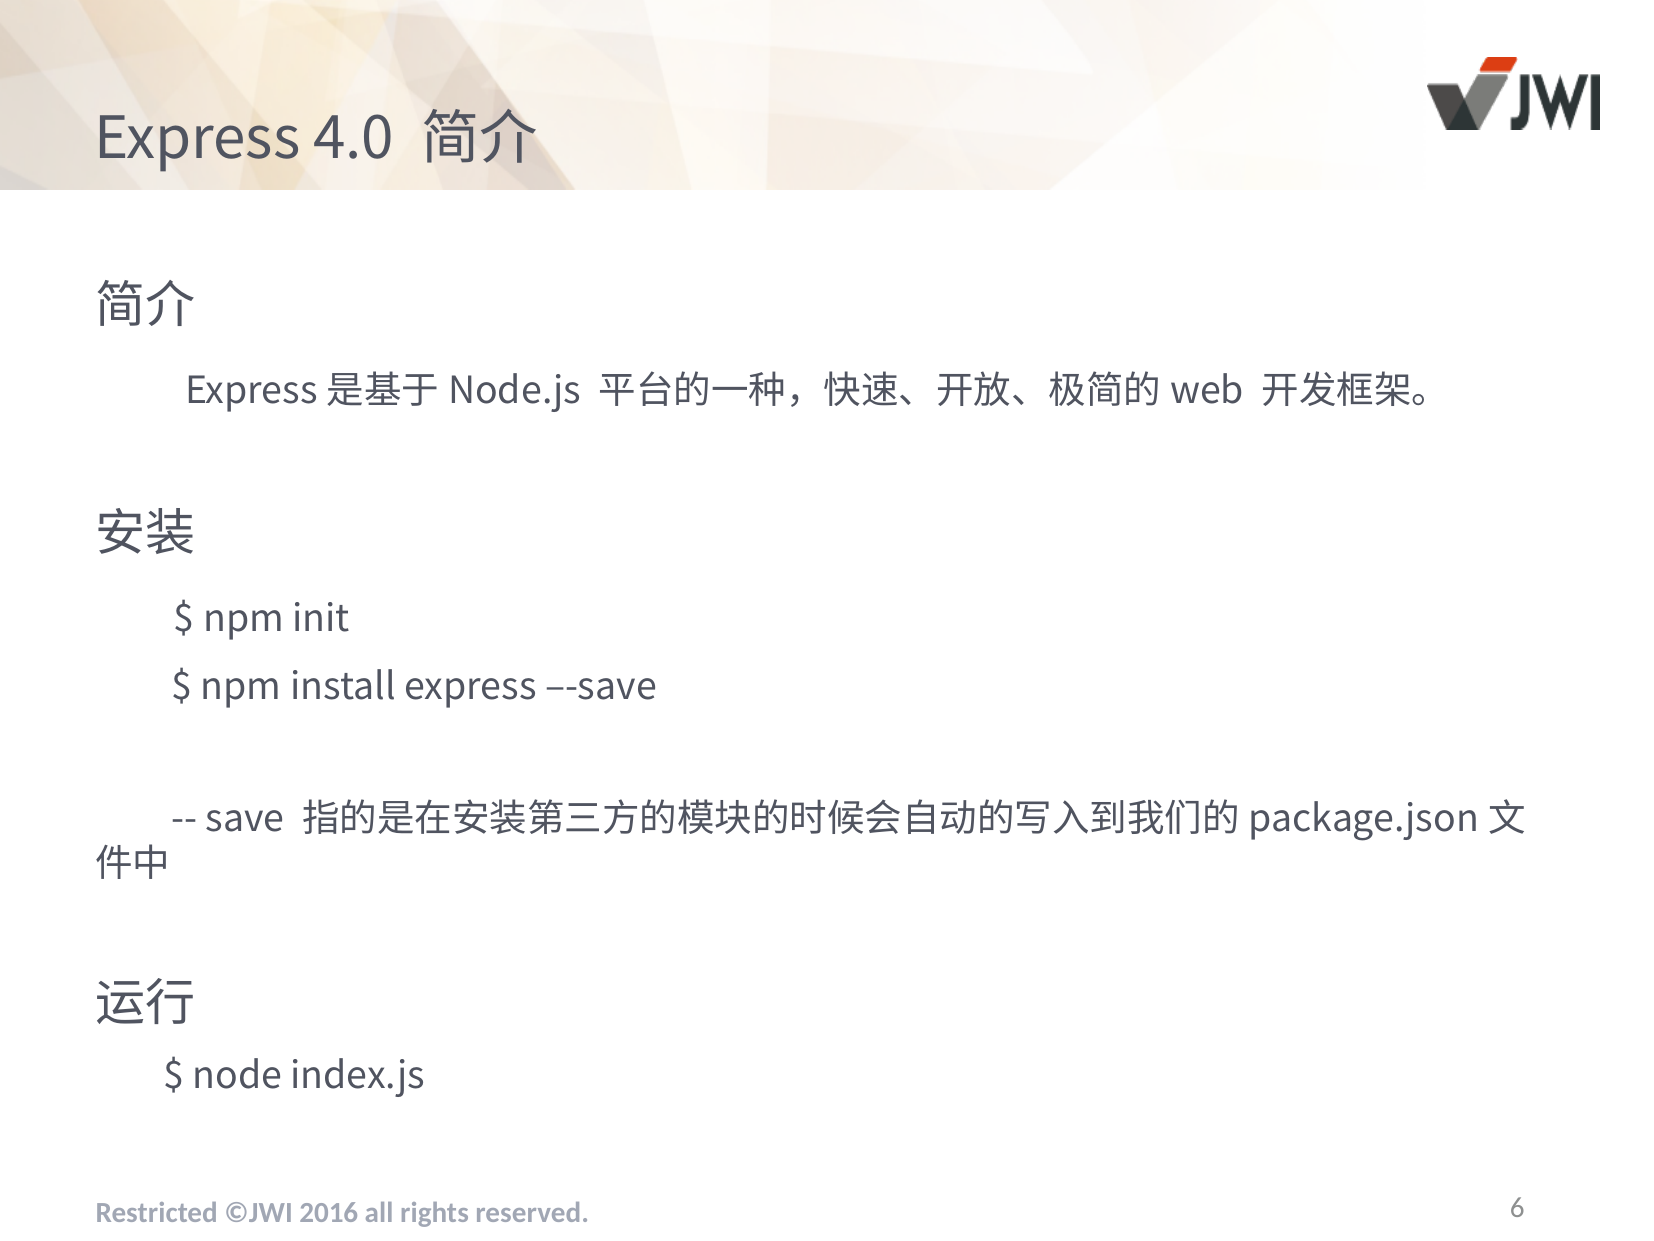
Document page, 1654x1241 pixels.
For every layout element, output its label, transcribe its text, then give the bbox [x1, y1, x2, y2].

slide_number <编号> [1394, 1172, 1540, 1239]
picture [0, 0, 1654, 190]
list 简介 Express是基于Node.js 平台的一种，快速、开放、极简的web 开发框架。 安装 $ npm init $ npm install express –-save -- save 指的是在安装第三方的模块的时候会自动的写入到我们的package.json文件中 运行 $ node index.js [80, 265, 1564, 1117]
title Express 4.0 简介 [79, 36, 1396, 178]
